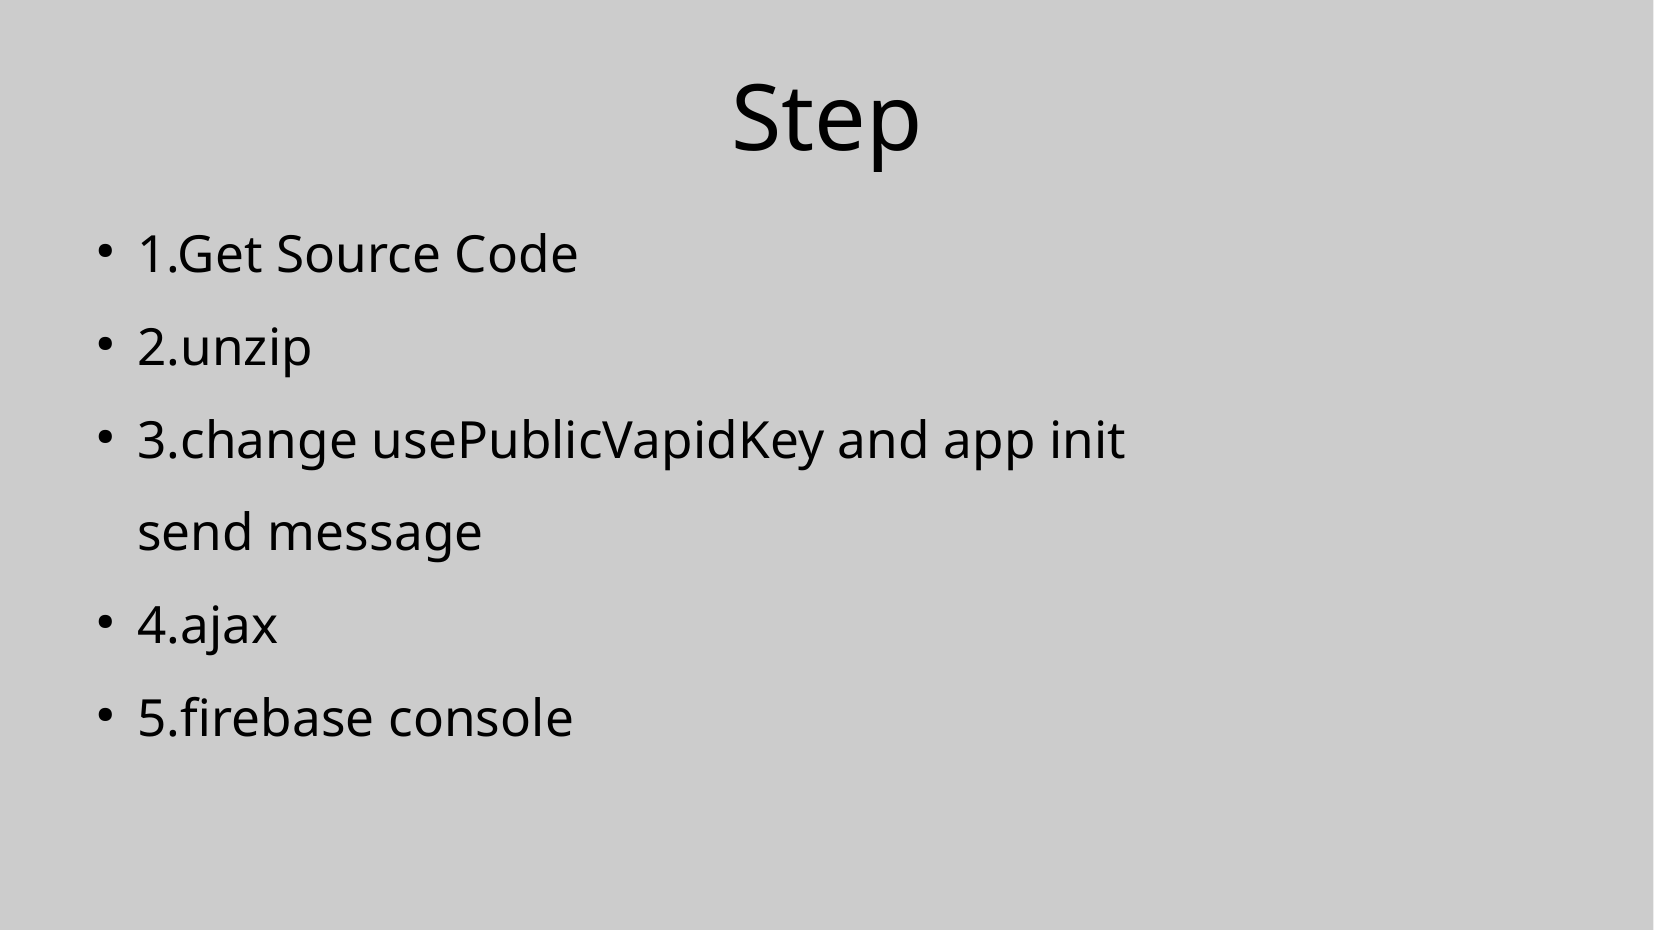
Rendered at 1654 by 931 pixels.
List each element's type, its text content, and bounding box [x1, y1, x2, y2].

list 1.Get Source Code 2.unzip 3.change usePublicVapidKey and app init send message 4.ajax 5.firebase console [82, 217, 1571, 758]
title Step [82, 37, 1571, 193]
